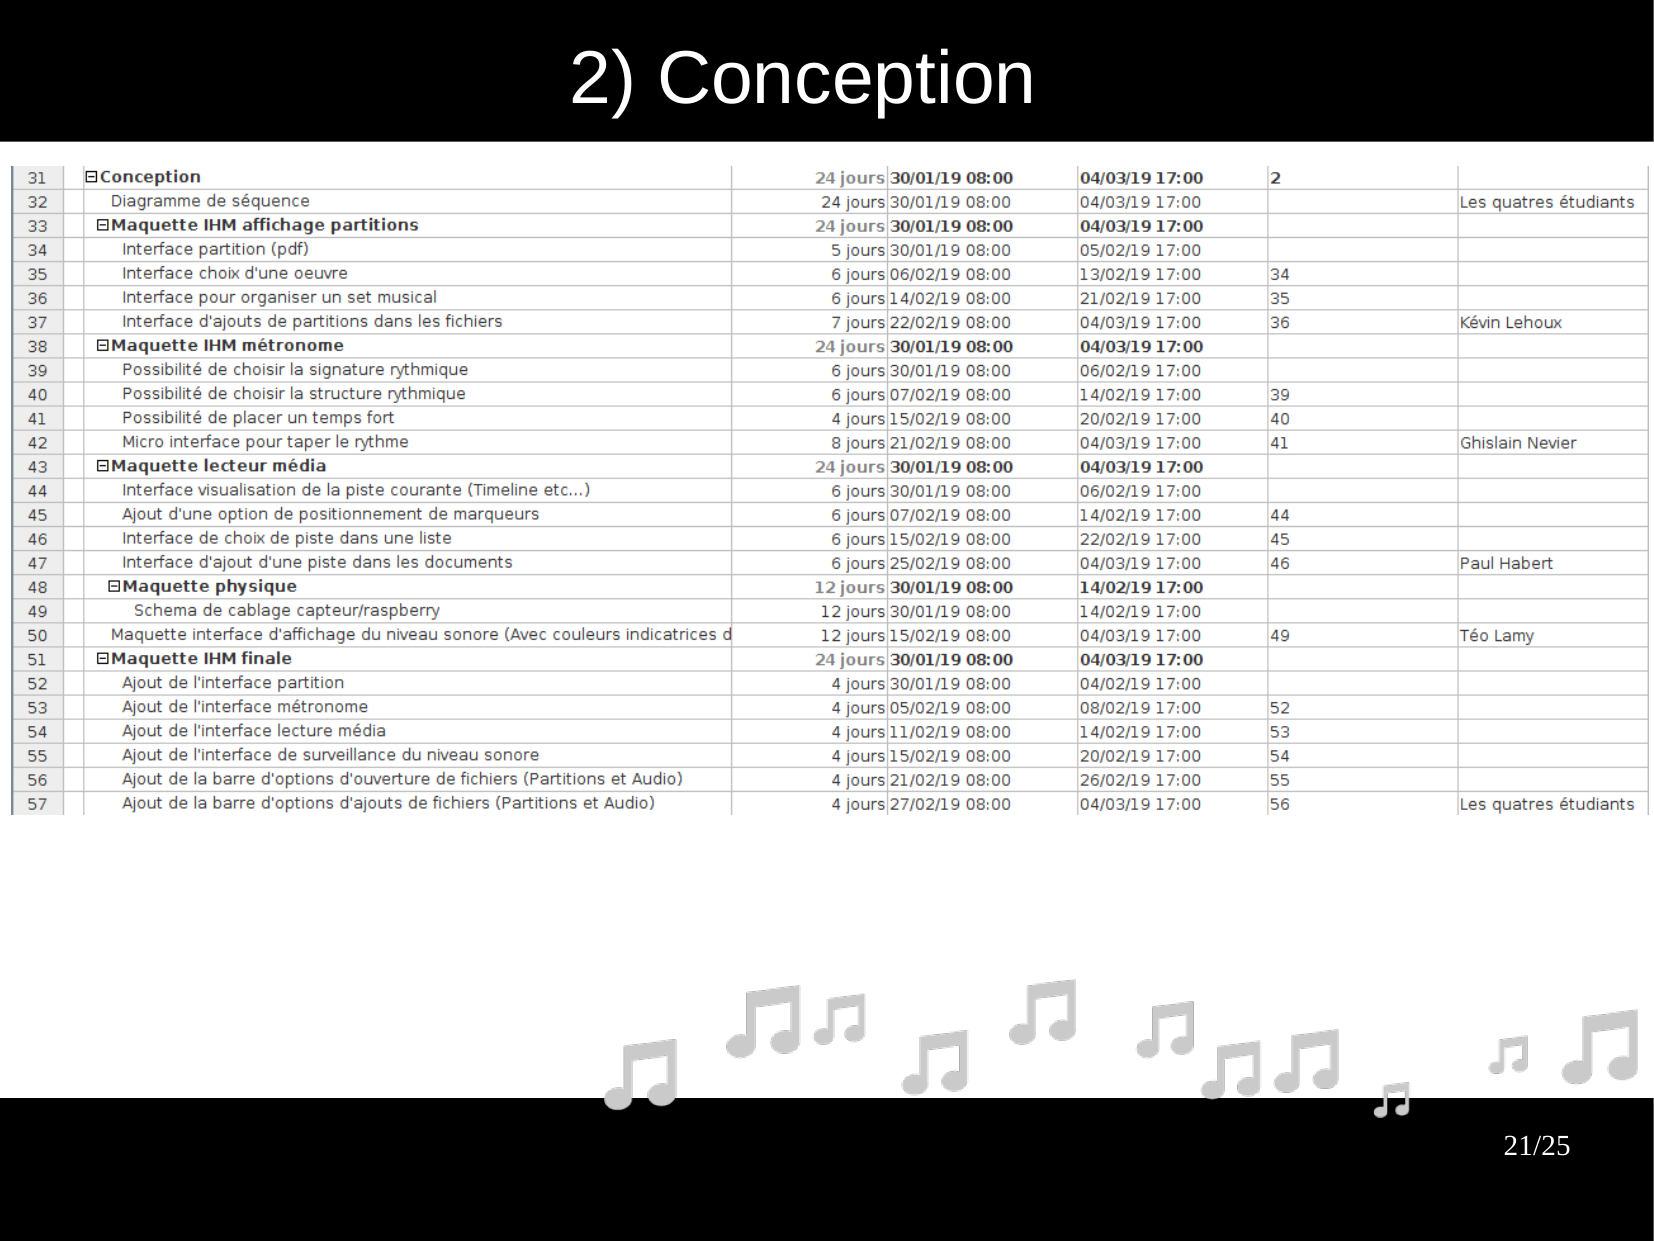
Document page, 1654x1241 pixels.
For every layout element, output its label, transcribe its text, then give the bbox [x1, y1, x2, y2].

title 2) Conception [59, 8, 1548, 148]
picture [11, 166, 1649, 815]
